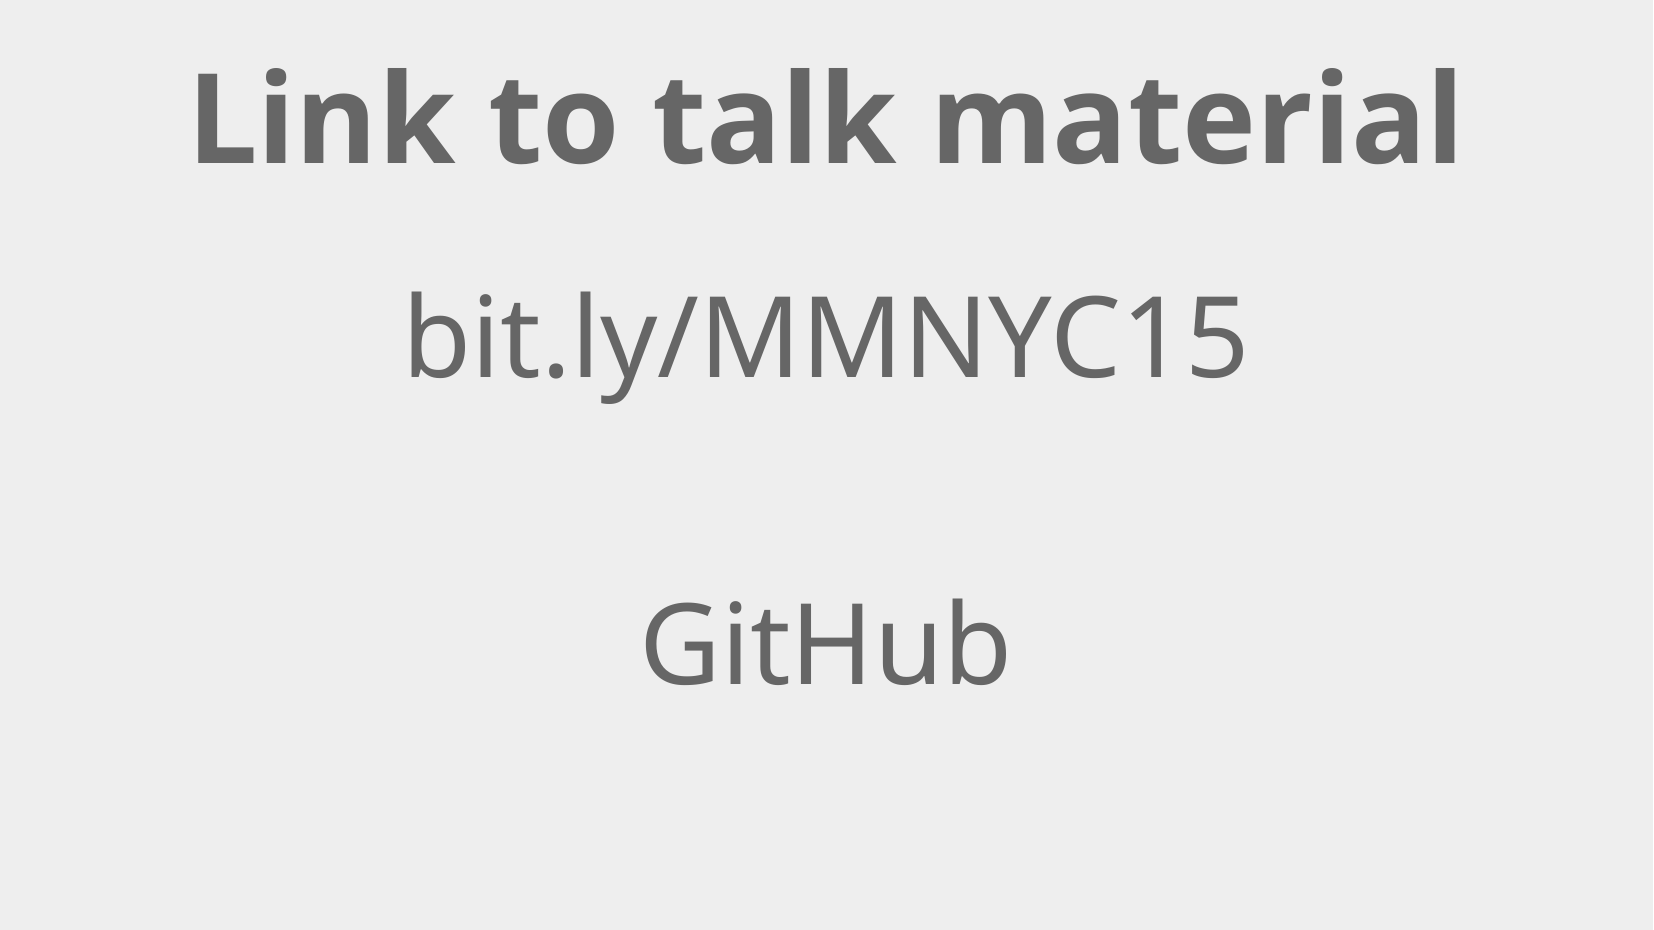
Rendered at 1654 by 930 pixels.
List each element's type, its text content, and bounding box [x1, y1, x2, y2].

subtitle bit.ly/MMNYC15 GitHub [82, 217, 1571, 757]
title Link to talk material [82, 36, 1571, 193]
